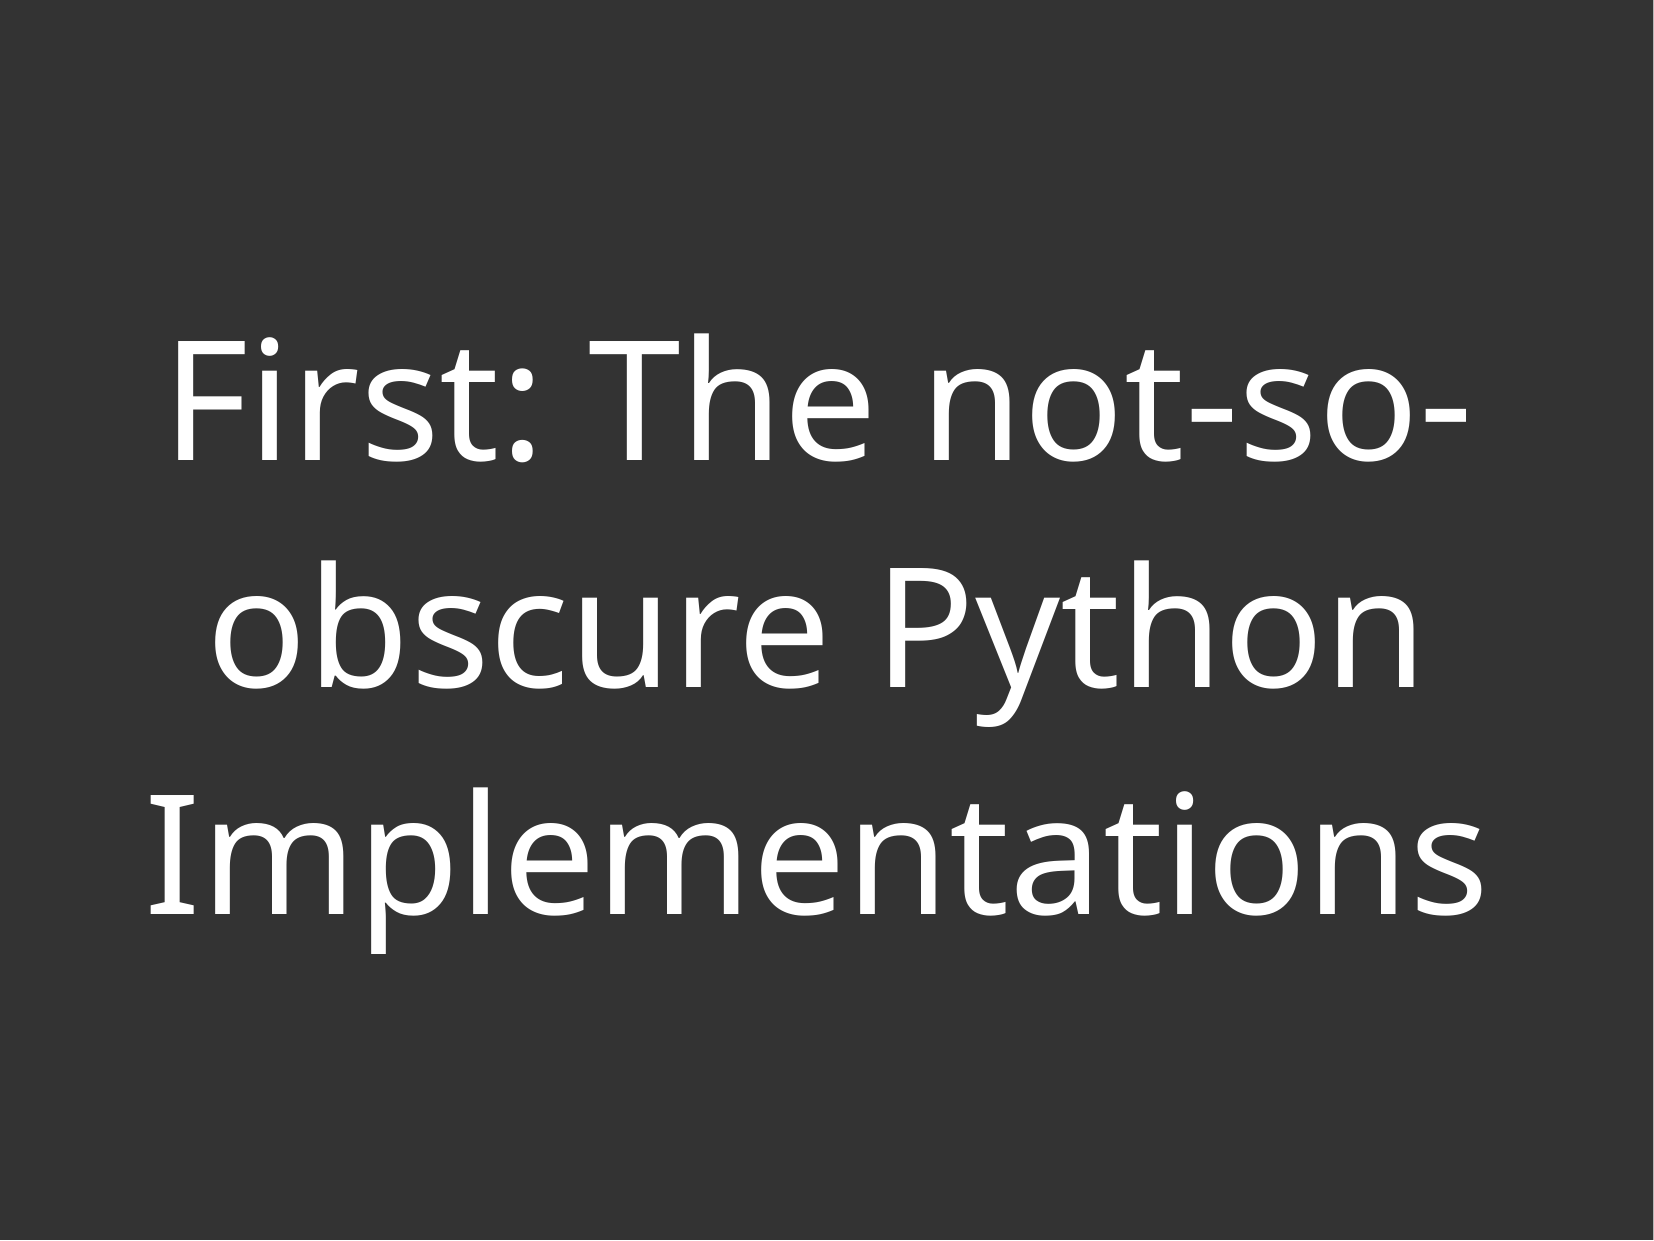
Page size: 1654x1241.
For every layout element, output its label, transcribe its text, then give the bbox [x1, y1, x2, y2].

title First: The not-so-obscure Python Implementations [65, 455, 1571, 791]
